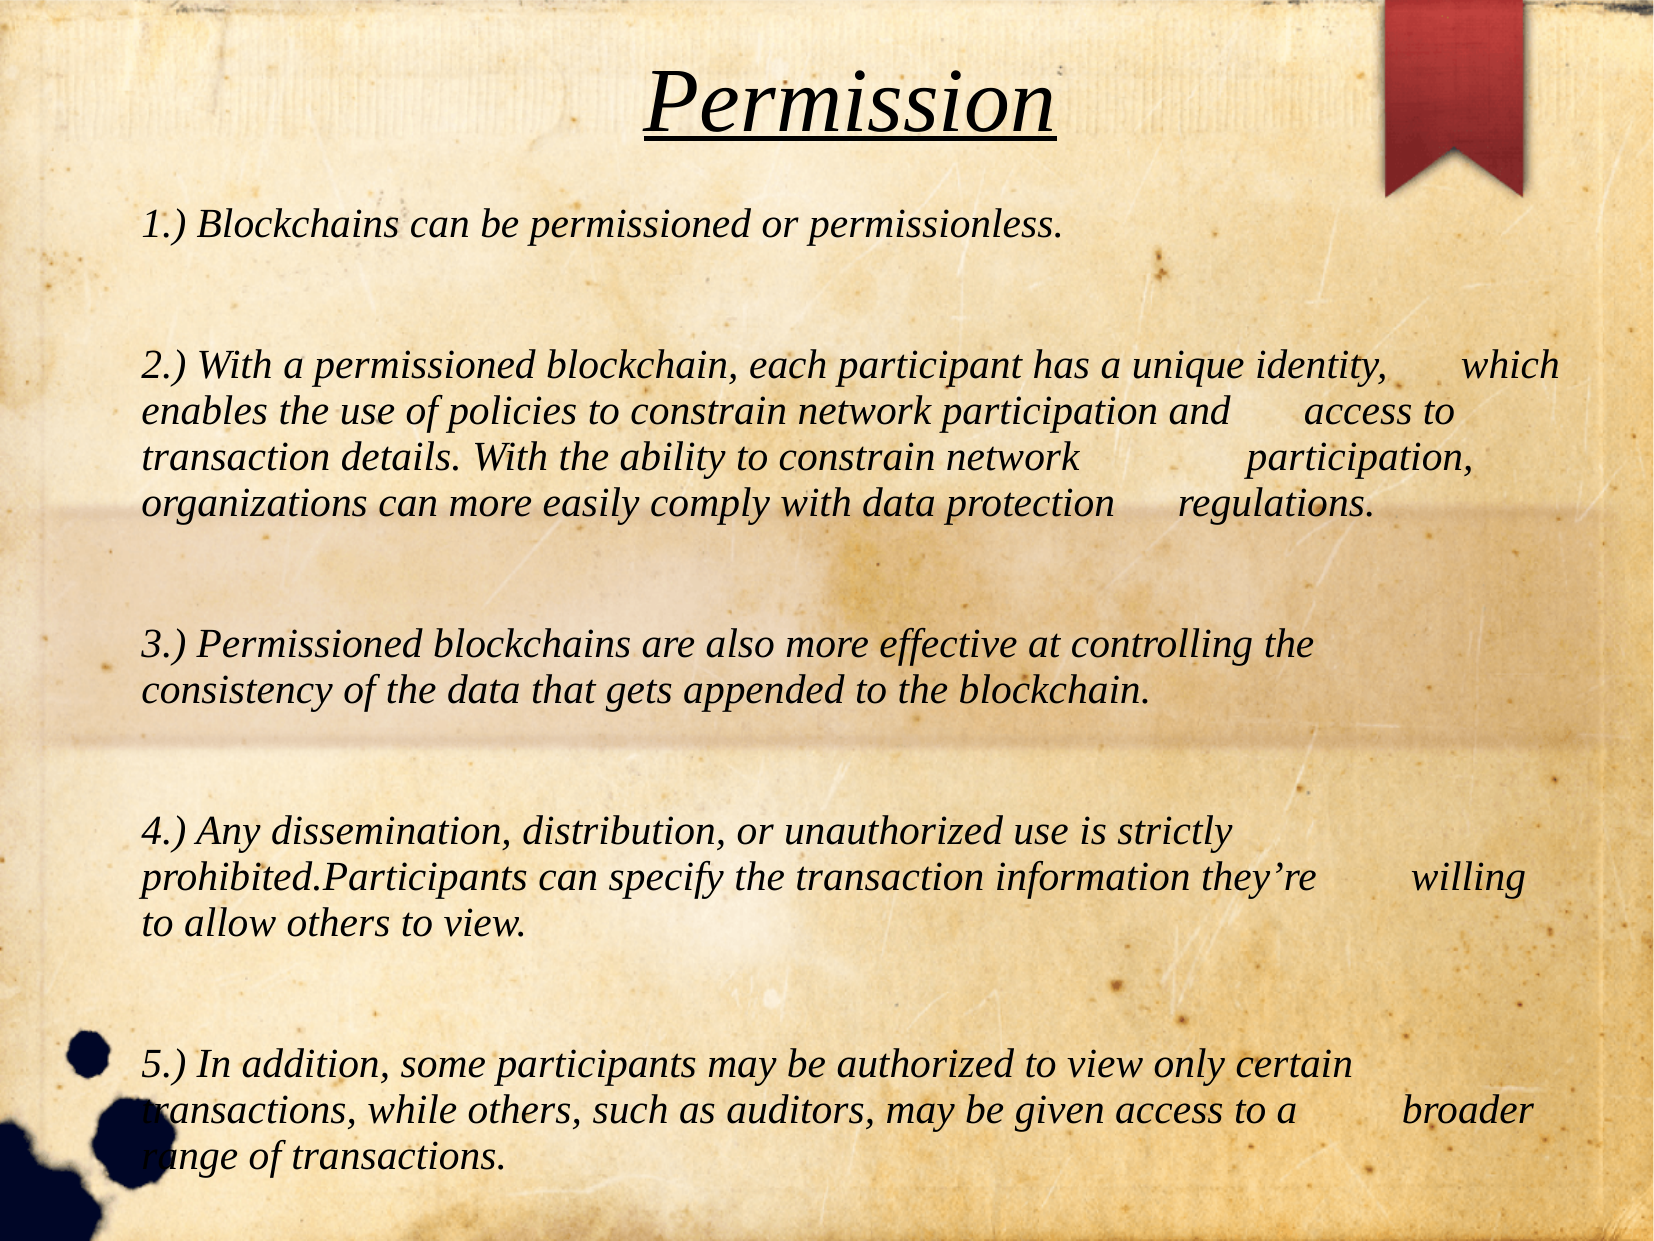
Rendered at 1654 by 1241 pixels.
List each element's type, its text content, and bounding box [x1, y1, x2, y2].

picture [0, 0, 1654, 1241]
title Permission [165, 11, 1536, 189]
list 1.) Blockchains can be permissioned or permissionless. 2.) With a permissioned blockchain, each participant has a unique identity, which enables the use of policies to constrain network participation and access to transaction details. With the ability to constrain network participation, organizations can more easily comply with data protection regulations. 3.) Permissioned blockchains are also more effective at controlling the consistency of the data that gets appended to the blockchain. 4.) Any dissemination, distribution, or unauthorized use is strictly prohibited.Participants can specify the transaction information they’re willing to allow others to view. 5.) In addition, some participants may be authorized to view only certain transactions, while others, such as auditors, may be given access to a broader range of transactions. [82, 200, 1571, 1182]
